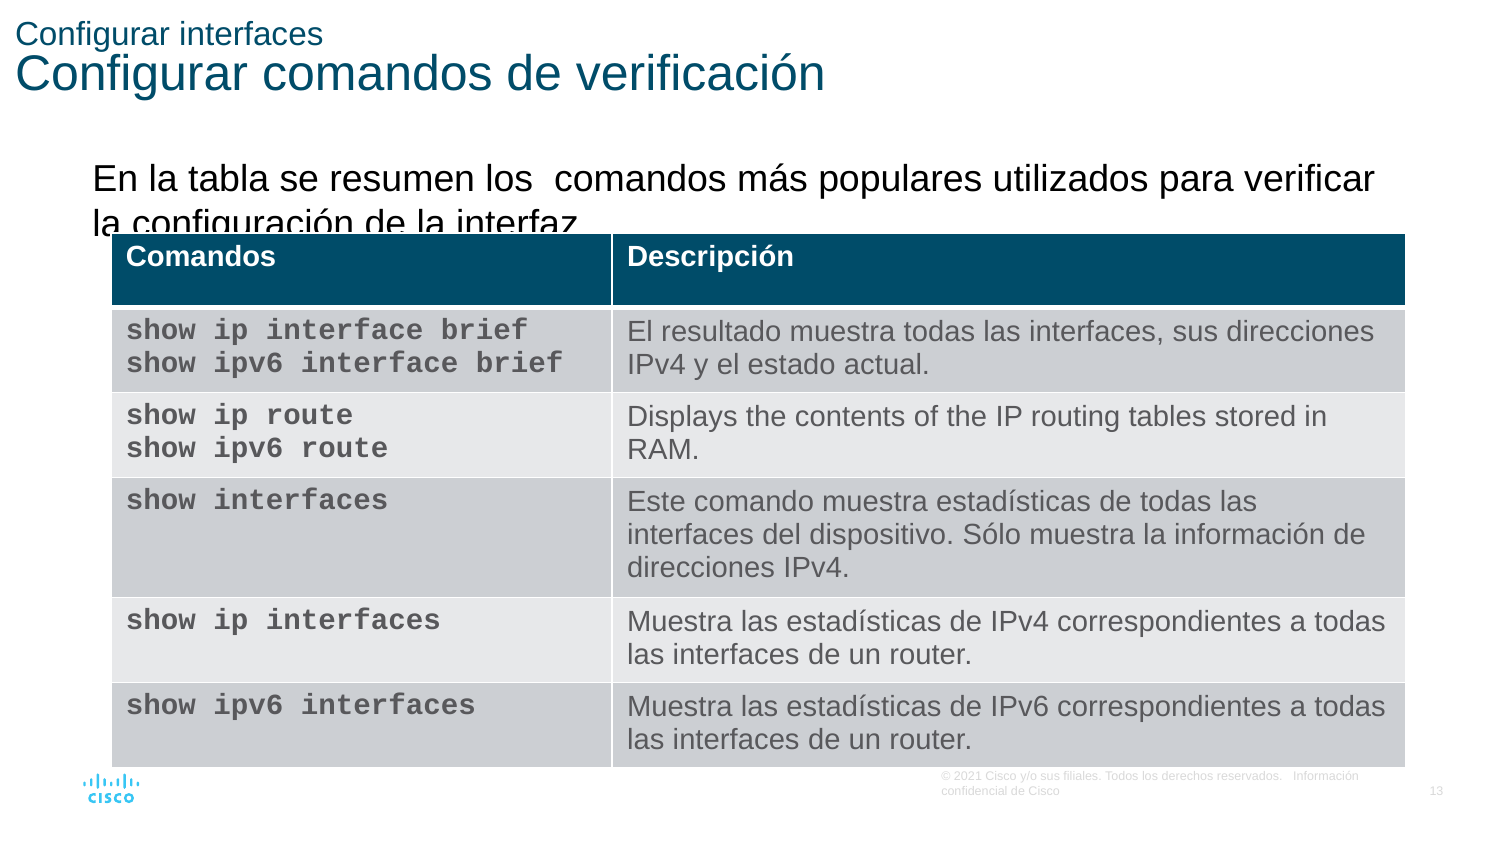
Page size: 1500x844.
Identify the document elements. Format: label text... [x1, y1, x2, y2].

table_cell show ip interface brief show ipv6 interface brief [112, 310, 611, 392]
text_box En la tabla se resumen los comandos más populares utilizados para verificar la configuración de la interfaz. [77, 146, 1406, 251]
table_header Comandos [112, 234, 611, 305]
table_cell Displays the contents of the IP routing tables stored in RAM. [613, 393, 1405, 477]
table_cell show ipv6 interfaces [112, 683, 611, 767]
table_cell El resultado muestra todas las interfaces, sus direcciones IPv4 y el estado actual. [613, 310, 1405, 392]
table_cell show ip route show ipv6 route [112, 393, 611, 477]
table_cell show ip interfaces [112, 598, 611, 682]
table_cell show interfaces [112, 478, 611, 597]
table_cell Muestra las estadísticas de IPv4 correspondientes a todas las interfaces de un router. [613, 598, 1405, 682]
title Configurar interfaces Configurar comandos de verificación [0, 0, 1369, 121]
table_cell Muestra las estadísticas de IPv6 correspondientes a todas las interfaces de un router. [613, 683, 1405, 767]
table_header Descripción [613, 234, 1405, 305]
table_cell Este comando muestra estadísticas de todas las interfaces del dispositivo. Sólo muestra la información de direcciones IPv4. [613, 478, 1405, 597]
